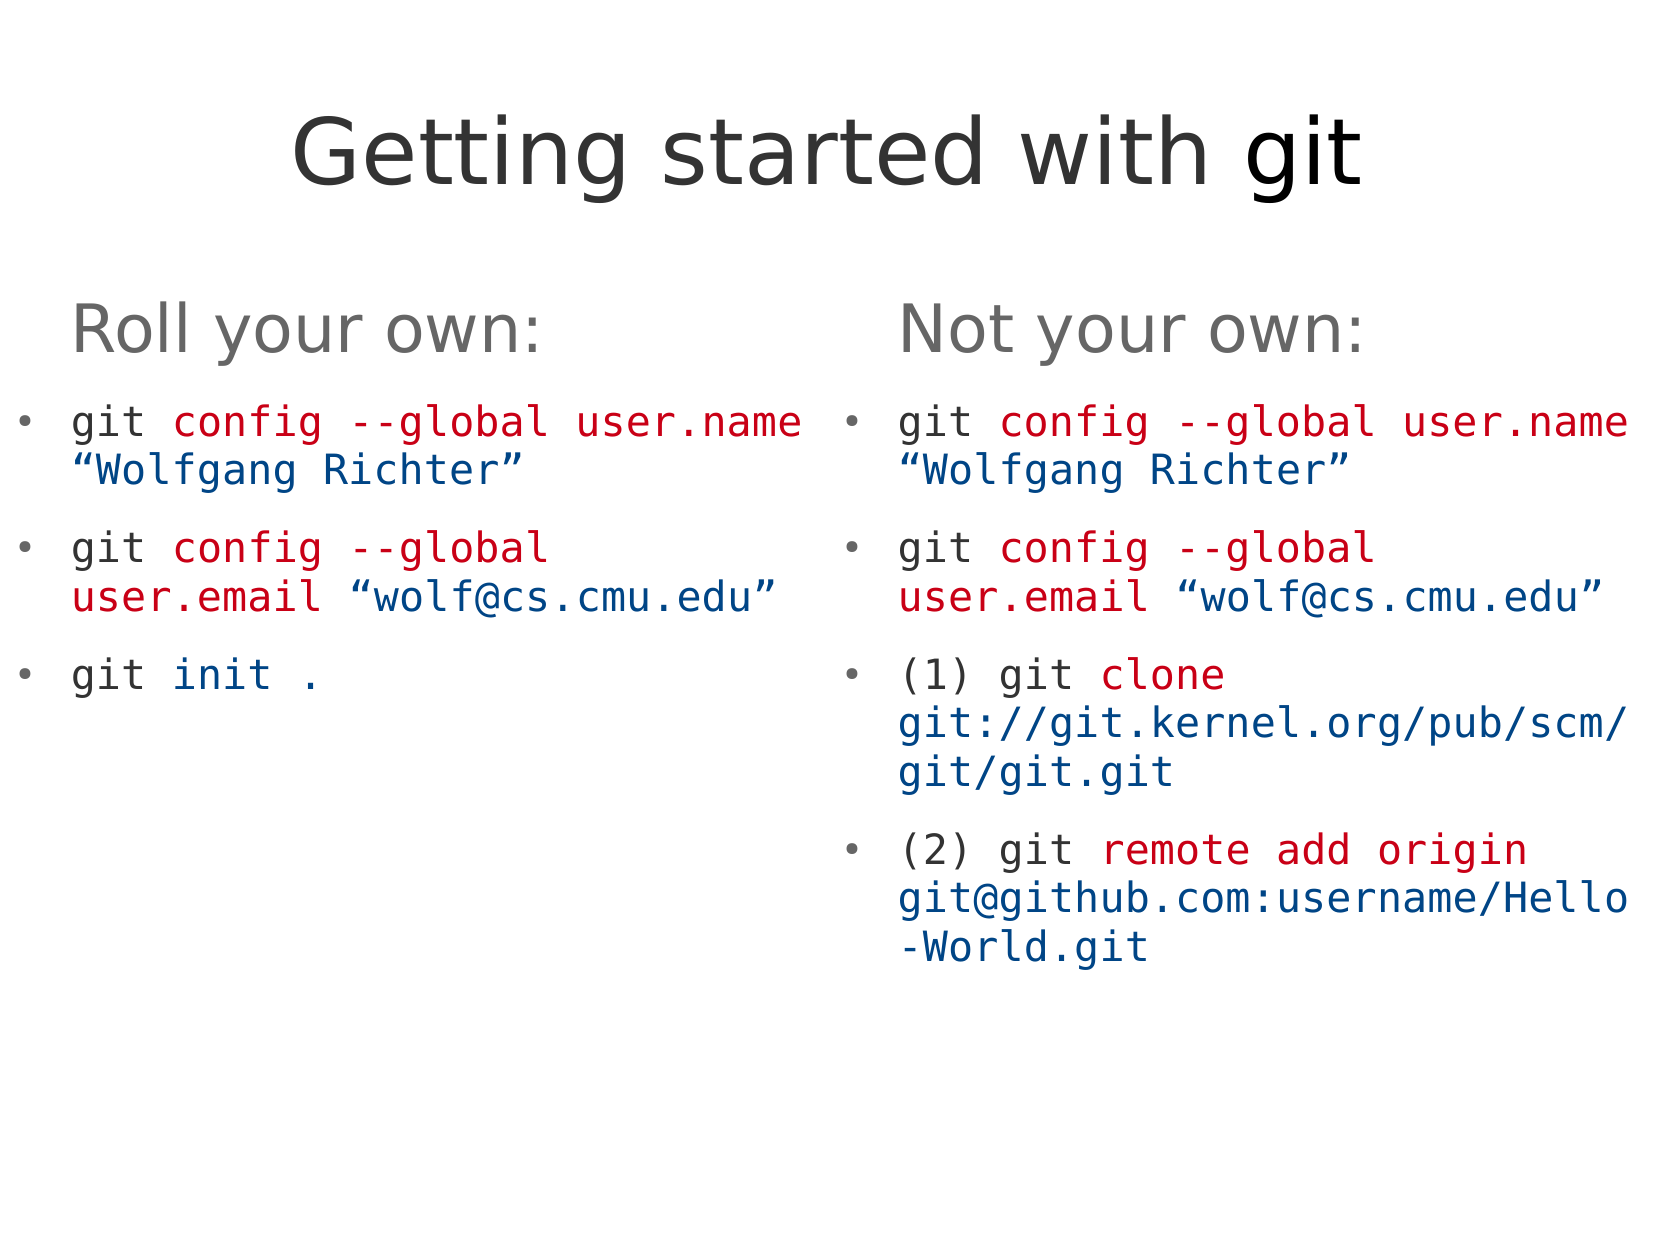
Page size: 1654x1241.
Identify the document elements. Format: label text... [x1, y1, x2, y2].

list Not your own: git config --global user.name “Wolfgang Richter” git config --global user.email “wolf@cs.cmu.edu” (1) git clone git://git.kernel.org/pub/scm/git/git.git (2) git remote add origin git@github.com:username/Hello-World.git [826, 290, 1649, 1109]
title Getting started with git [82, 49, 1571, 257]
list Roll your own: git config --global user.name “Wolfgang Richter” git config --global user.email “wolf@cs.cmu.edu” git init . [0, 290, 809, 1109]
